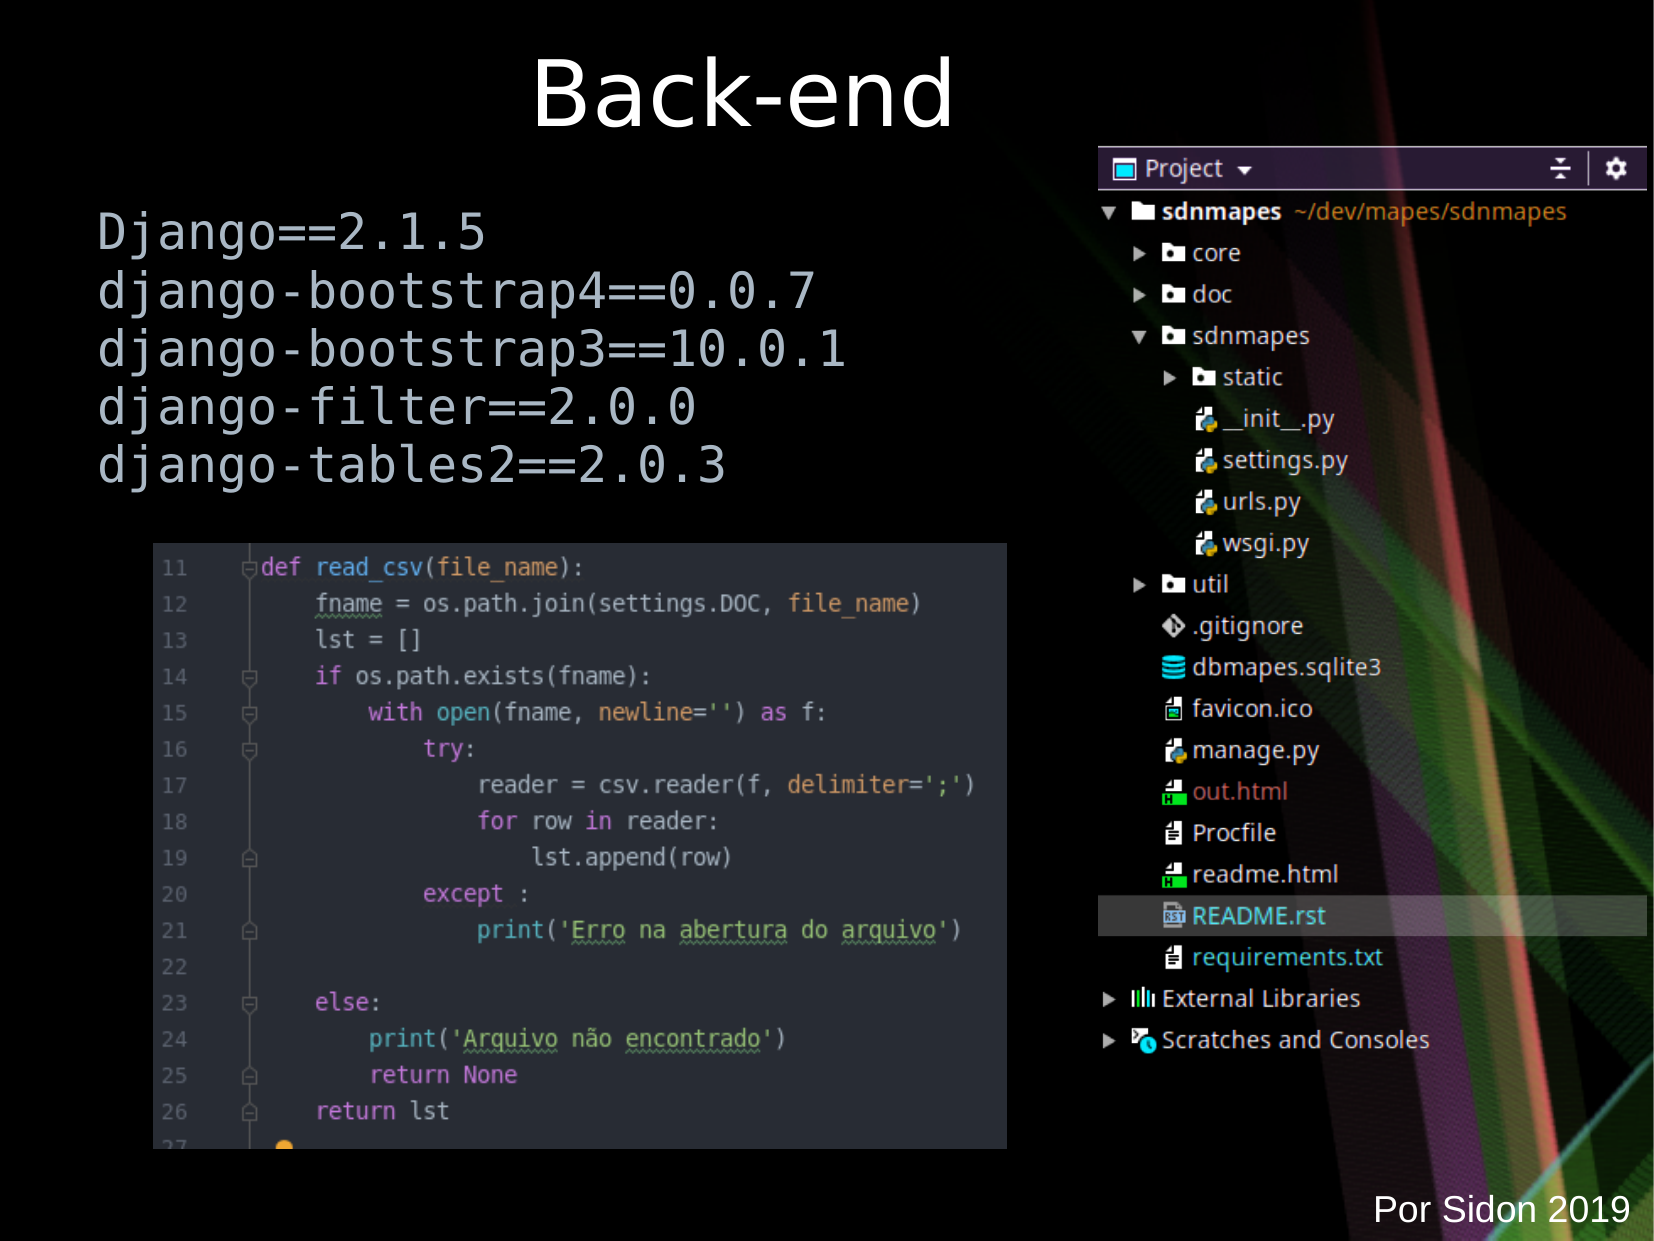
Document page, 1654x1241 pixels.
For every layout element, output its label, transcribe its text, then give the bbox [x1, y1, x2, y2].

text_box Django==2.1.5 django-bootstrap4==0.0.7 django-bootstrap3==10.0.1 django-filter==2.0.0 django-tables2==2.0.3 [82, 196, 863, 502]
title Back-end [519, 35, 969, 154]
text_box Por Sidon 2019 [1358, 1181, 1646, 1238]
picture [0, 0, 1654, 1241]
